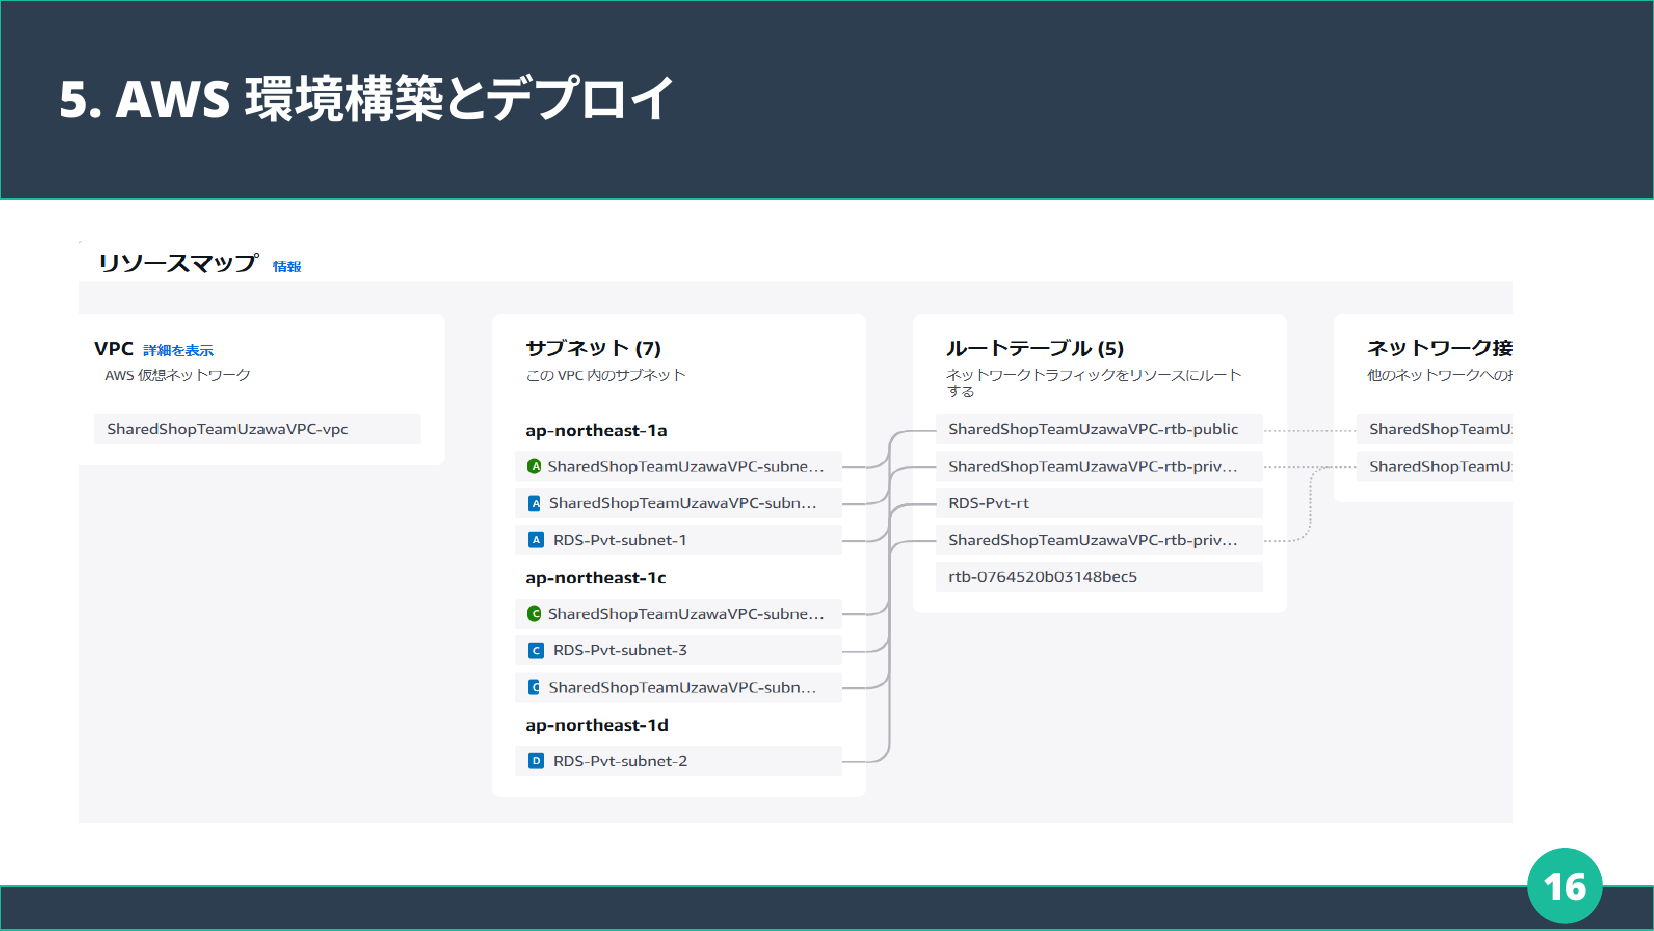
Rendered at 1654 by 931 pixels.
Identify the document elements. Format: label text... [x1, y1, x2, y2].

picture [79, 241, 1513, 823]
title 5. AWS環境構築とデプロイ [59, 37, 1595, 156]
